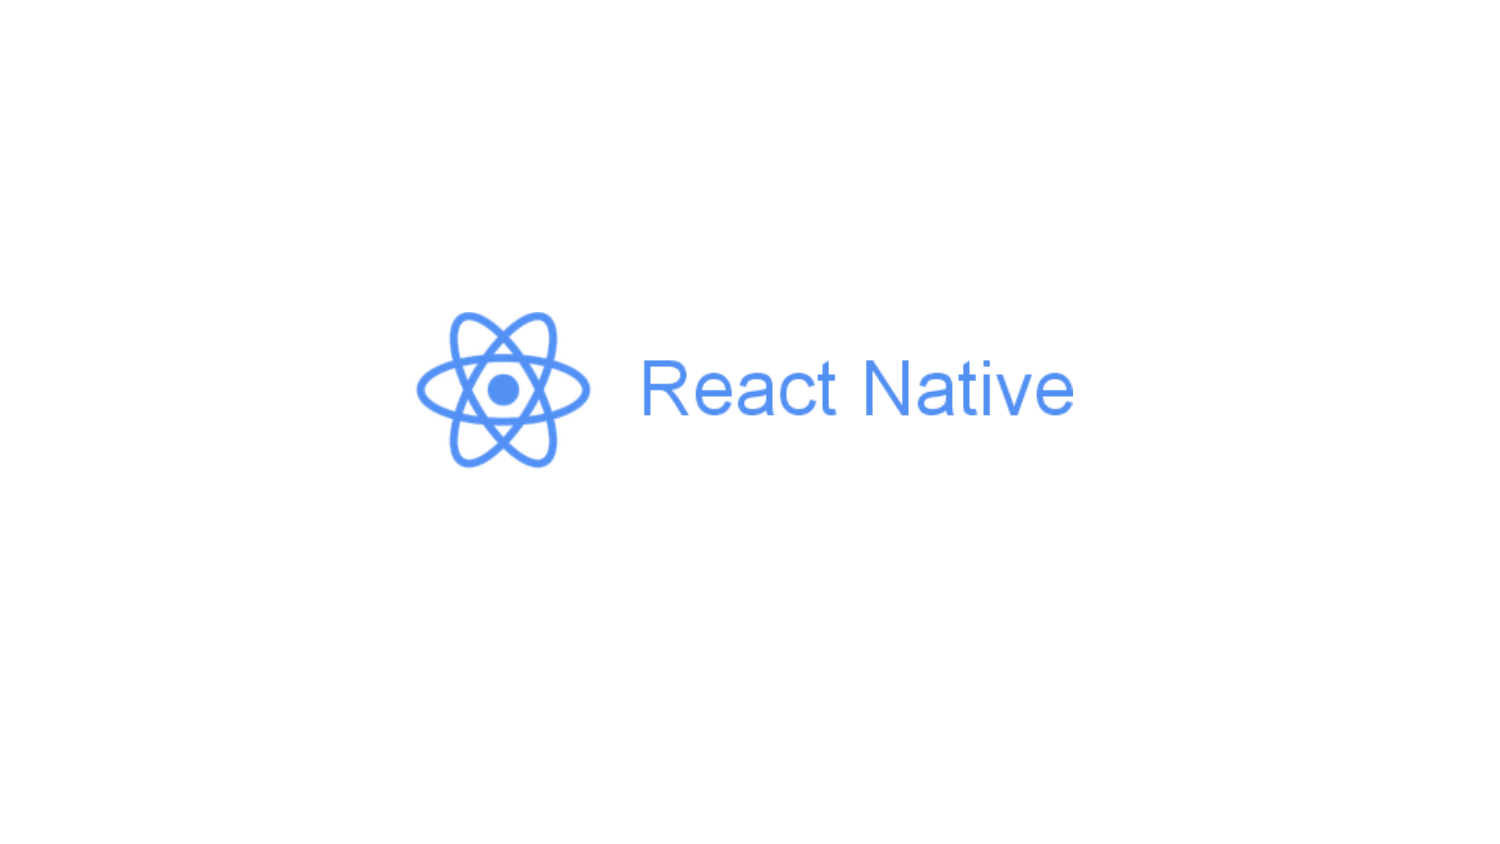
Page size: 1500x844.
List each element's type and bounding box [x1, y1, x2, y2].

picture [413, 312, 1073, 472]
